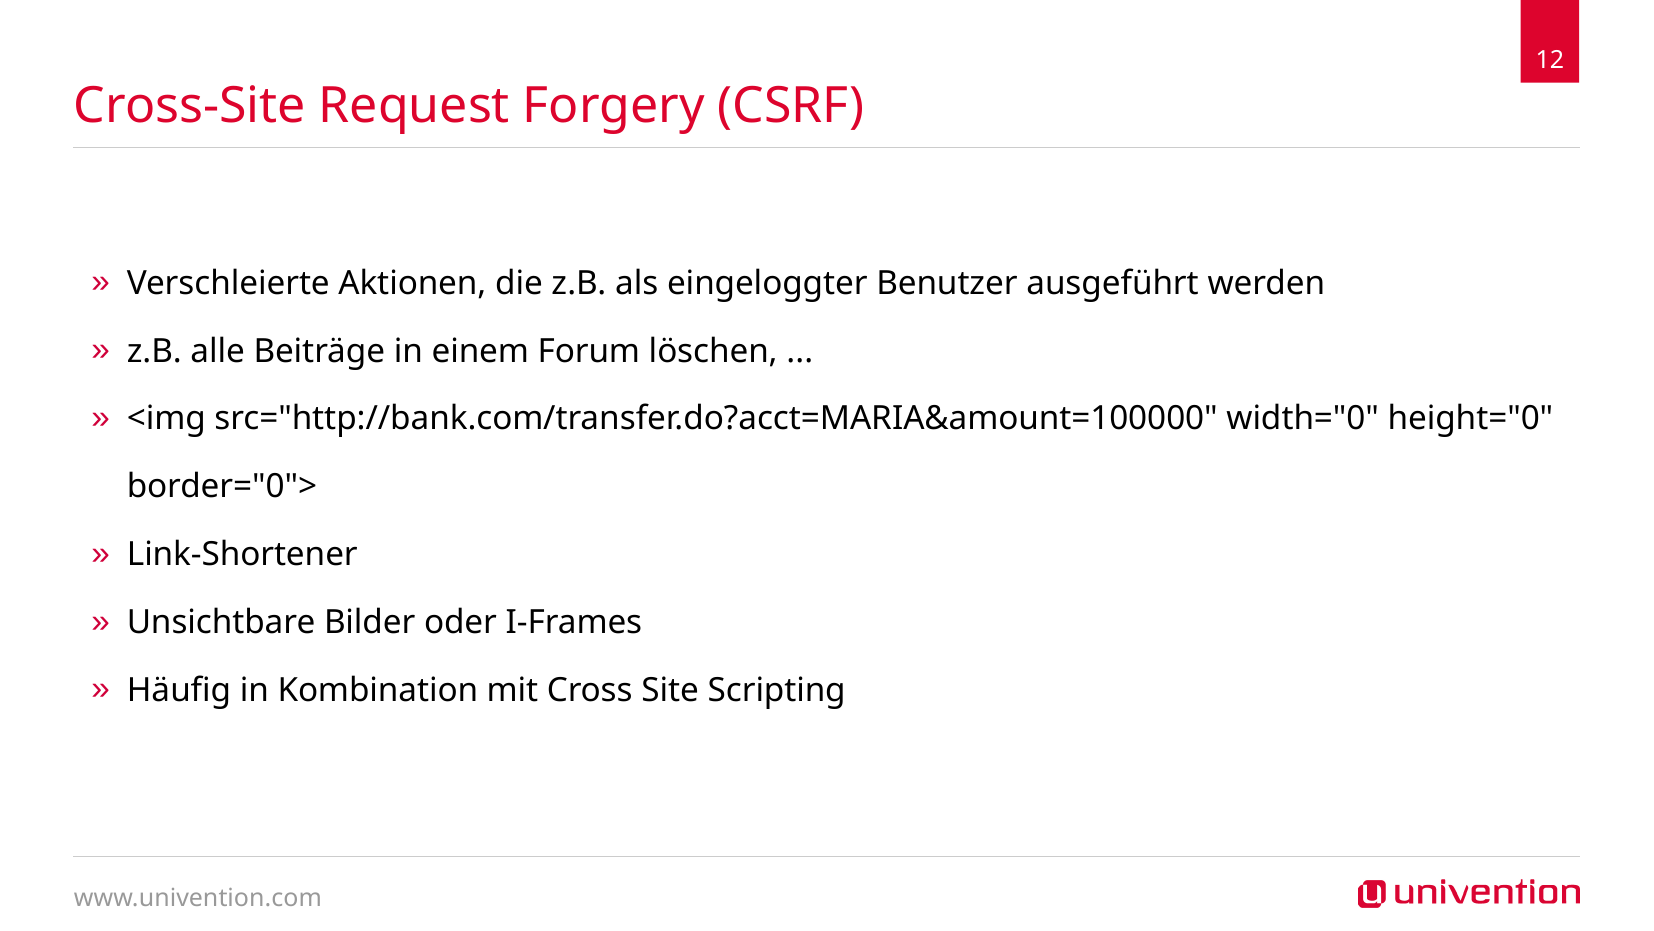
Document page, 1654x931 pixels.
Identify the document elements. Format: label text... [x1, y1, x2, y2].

title Cross-Site Request Forgery (CSRF) [73, 59, 1580, 148]
picture [1358, 879, 1580, 908]
list Verschleierte Aktionen, die z.B. als eingeloggter Benutzer ausgeführt werden z.B. alle Beiträge in einem Forum löschen, ... <img src="http://bank.com/transfer.do?acct=MARIA&amount=100000" width="0" height="0" border="0"> Link-Shortener Unsichtbare Bilder oder I-Frames Häufig in Kombination mit Cross Site Scripting [73, 236, 1580, 776]
